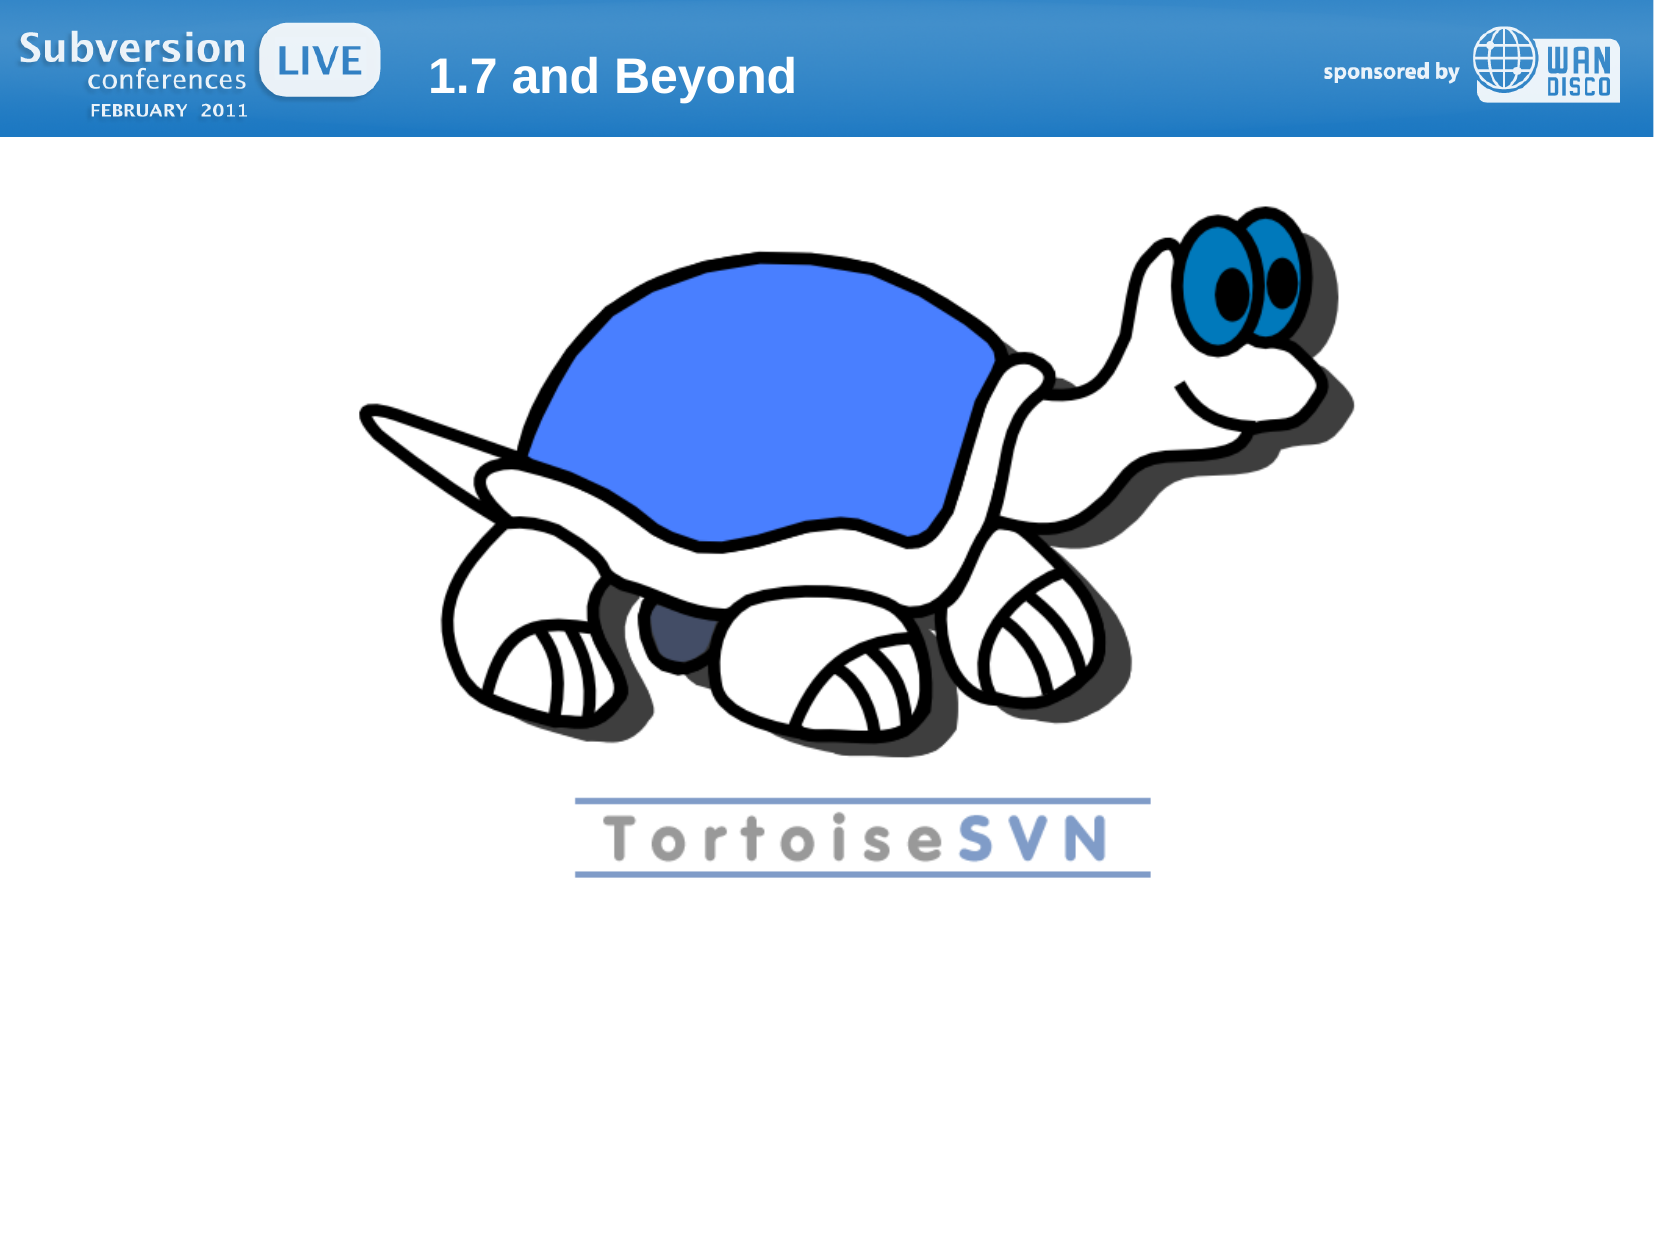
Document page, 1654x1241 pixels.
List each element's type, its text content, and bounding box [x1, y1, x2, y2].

picture [0, 0, 1654, 137]
subtitle [insert SVeN here] [55, 165, 1599, 1108]
picture [358, 188, 1359, 939]
title 1.7 and Beyond [413, 29, 1270, 119]
